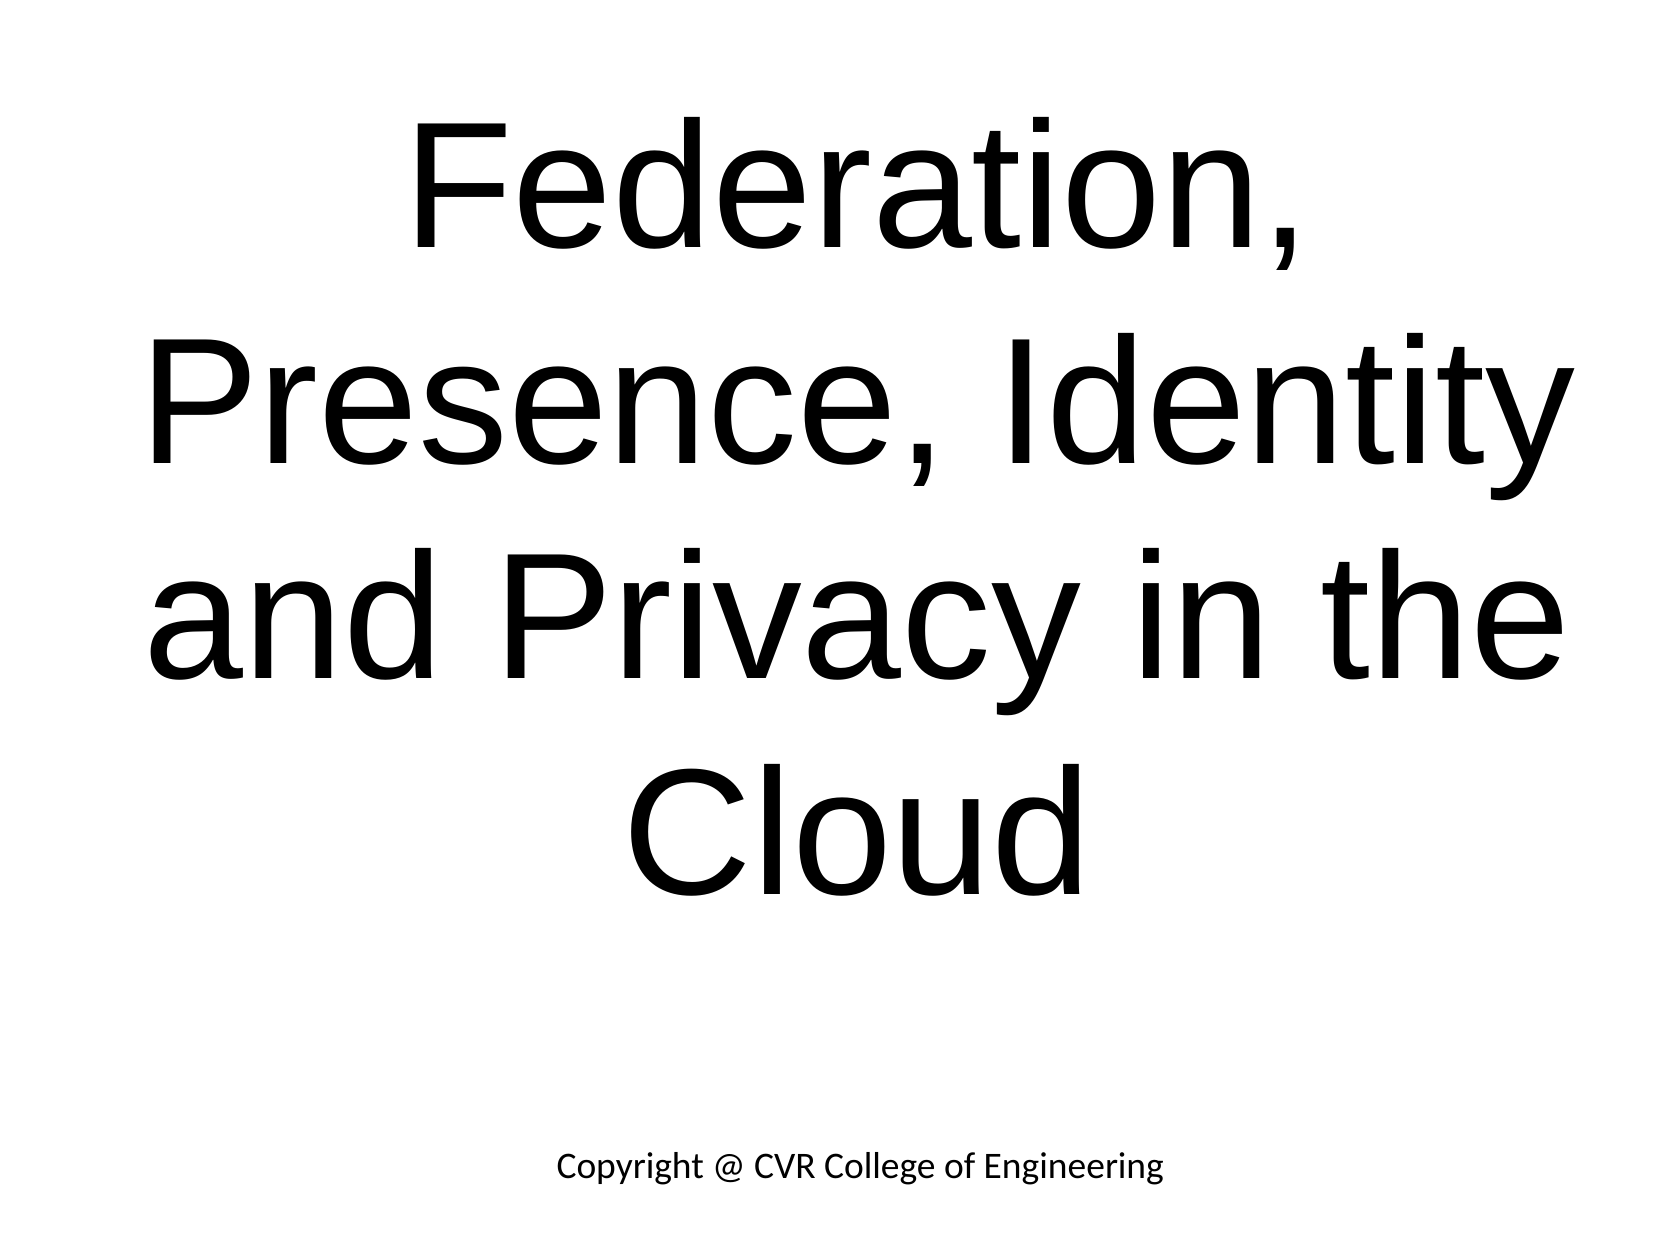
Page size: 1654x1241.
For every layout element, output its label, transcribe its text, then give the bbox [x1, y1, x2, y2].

list Federation, Presence, Identity and Privacy in the Cloud [112, 60, 1602, 1137]
